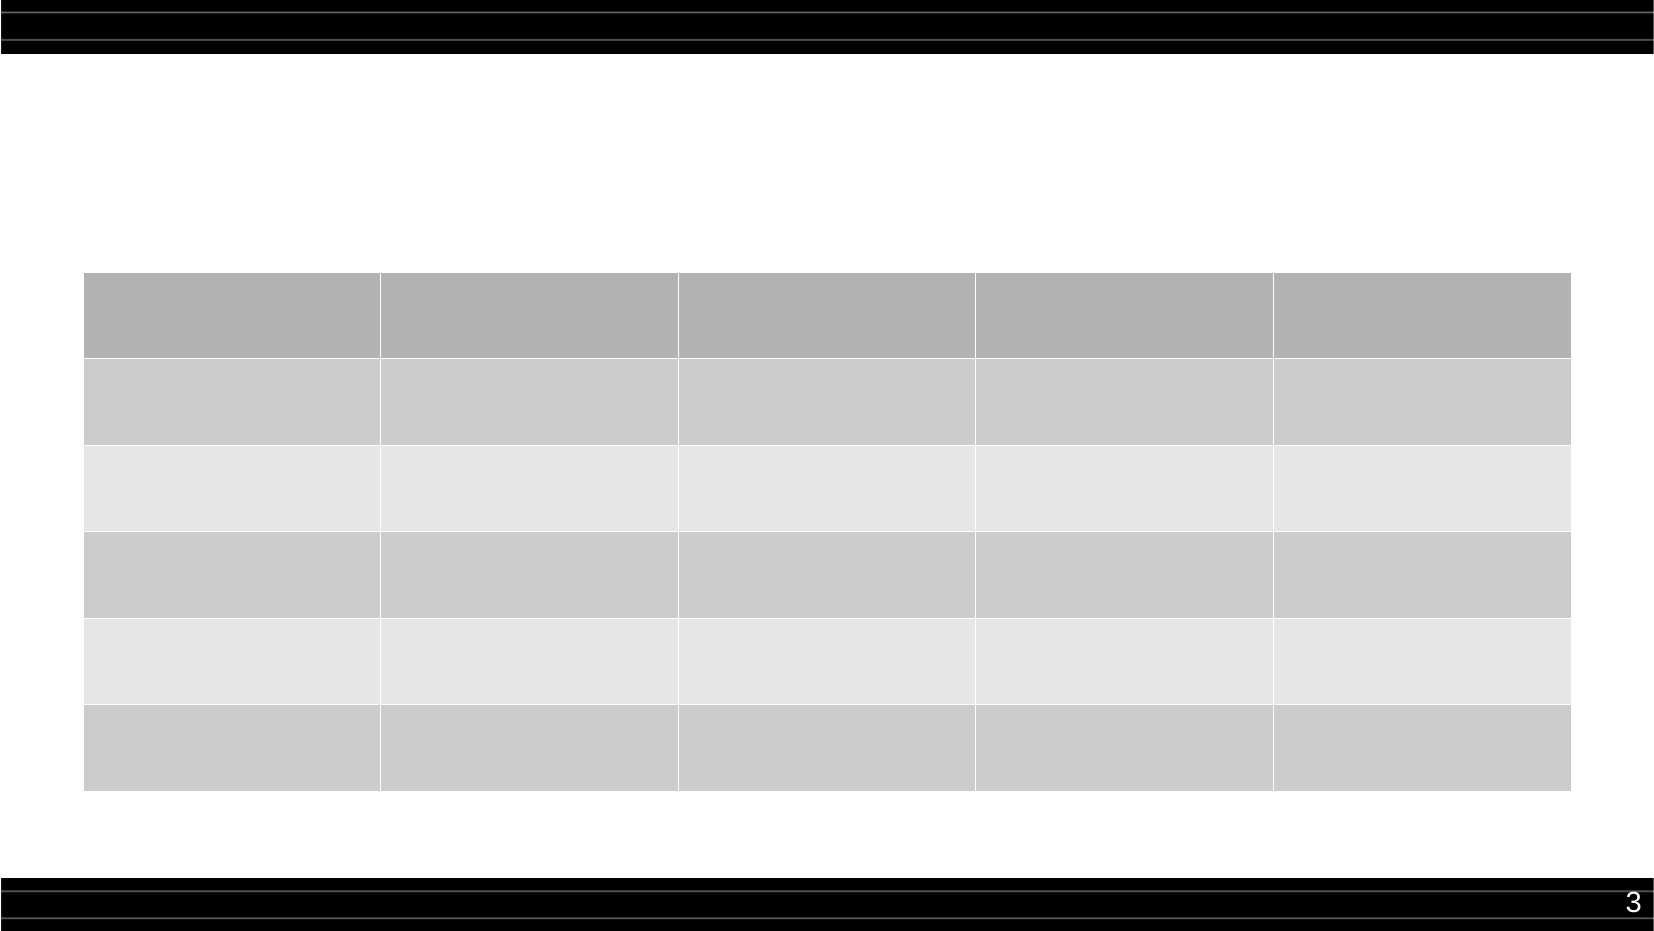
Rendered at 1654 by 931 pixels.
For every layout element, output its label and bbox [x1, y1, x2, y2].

picture [1, 0, 1654, 54]
table_cell [84, 705, 380, 791]
picture [1, 878, 1654, 931]
table_cell [976, 532, 1273, 618]
table_cell [381, 619, 678, 704]
table_header [976, 273, 1273, 358]
table_header [1274, 273, 1571, 358]
table_cell [84, 359, 380, 445]
table_header [679, 273, 975, 358]
table_cell [84, 532, 380, 618]
table_header [381, 273, 678, 358]
table_cell [679, 446, 975, 531]
table_cell [381, 359, 678, 445]
table_cell [976, 619, 1273, 704]
table_header [84, 273, 380, 358]
table_cell [1274, 705, 1571, 791]
table_cell [1274, 446, 1571, 531]
table_cell [976, 446, 1273, 531]
table_cell [1274, 532, 1571, 618]
table_cell [679, 705, 975, 791]
table_cell [1274, 619, 1571, 704]
table_cell [1274, 359, 1571, 445]
table_cell [679, 532, 975, 618]
table_cell [381, 705, 678, 791]
table_cell [84, 619, 380, 704]
table_cell [976, 359, 1273, 445]
table_cell [679, 619, 975, 704]
table_cell [381, 532, 678, 618]
table_cell [976, 705, 1273, 791]
table_cell [679, 359, 975, 445]
table_cell [381, 446, 678, 531]
table_cell [84, 446, 380, 531]
